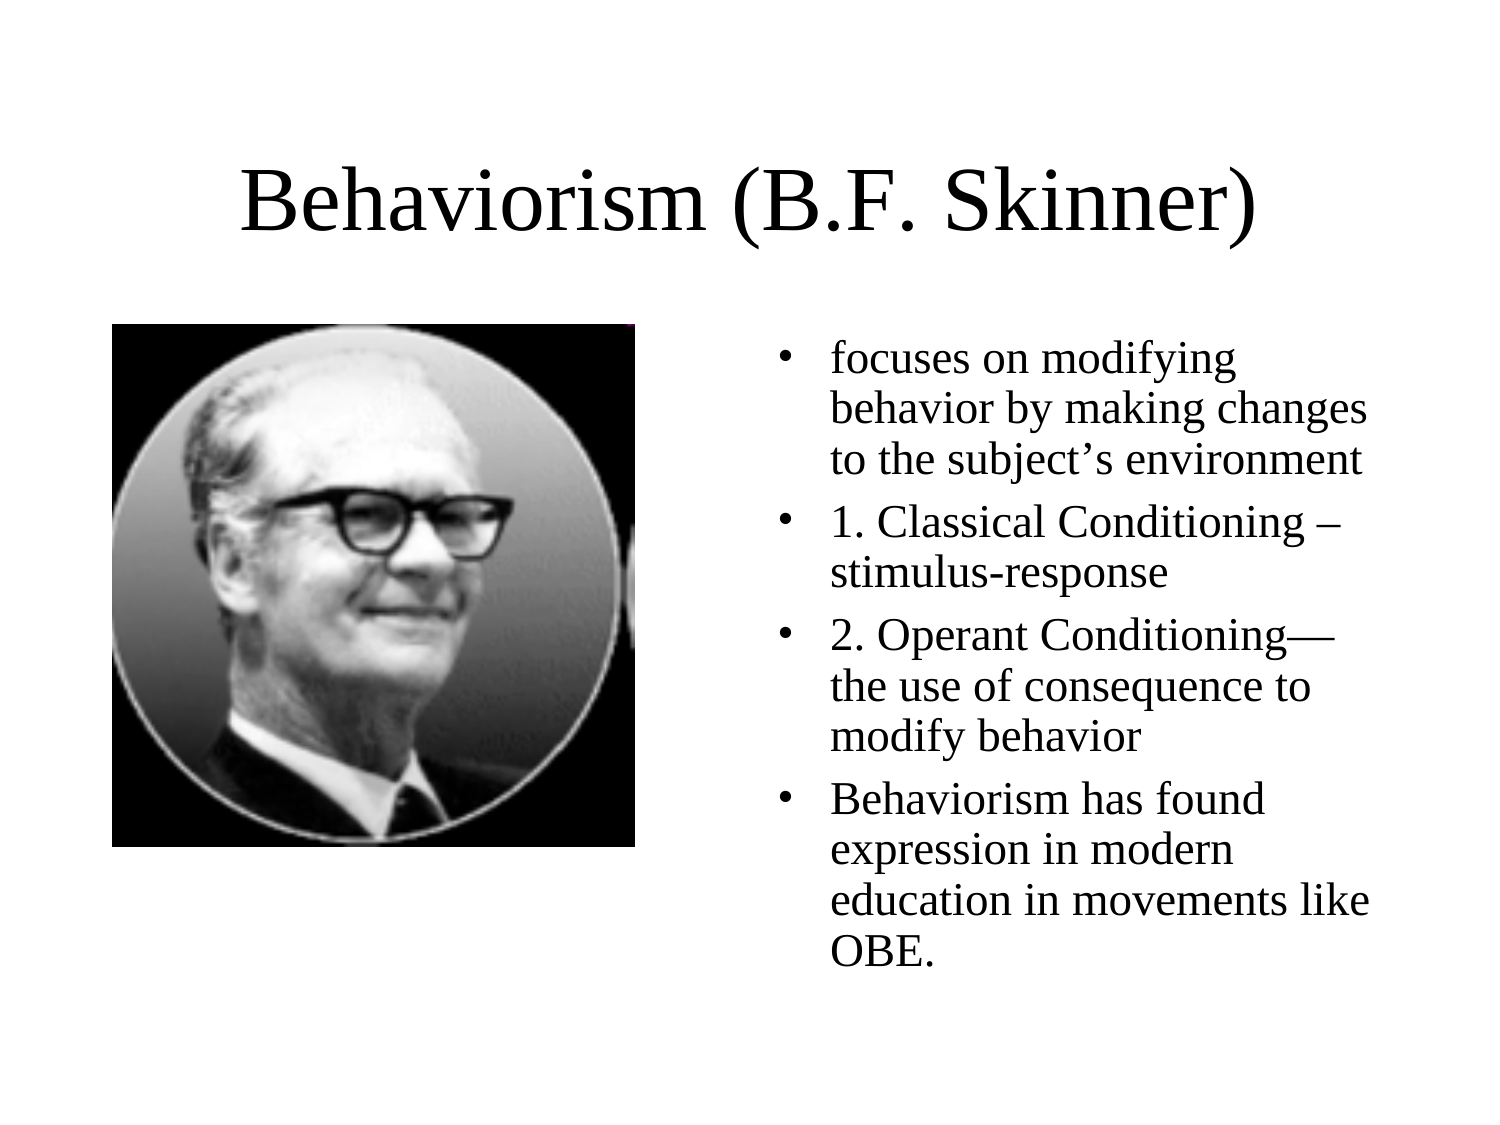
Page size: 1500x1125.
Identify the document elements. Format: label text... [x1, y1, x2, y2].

picture [112, 324, 635, 847]
title Behaviorism (B.F. Skinner) [112, 99, 1388, 288]
list focuses on modifying behavior by making changes to the subject’s environment 1. Classical Conditioning –stimulus-response 2. Operant Conditioning—the use of consequence to modify behavior Behaviorism has found expression in modern education in movements like OBE. [762, 324, 1388, 1000]
